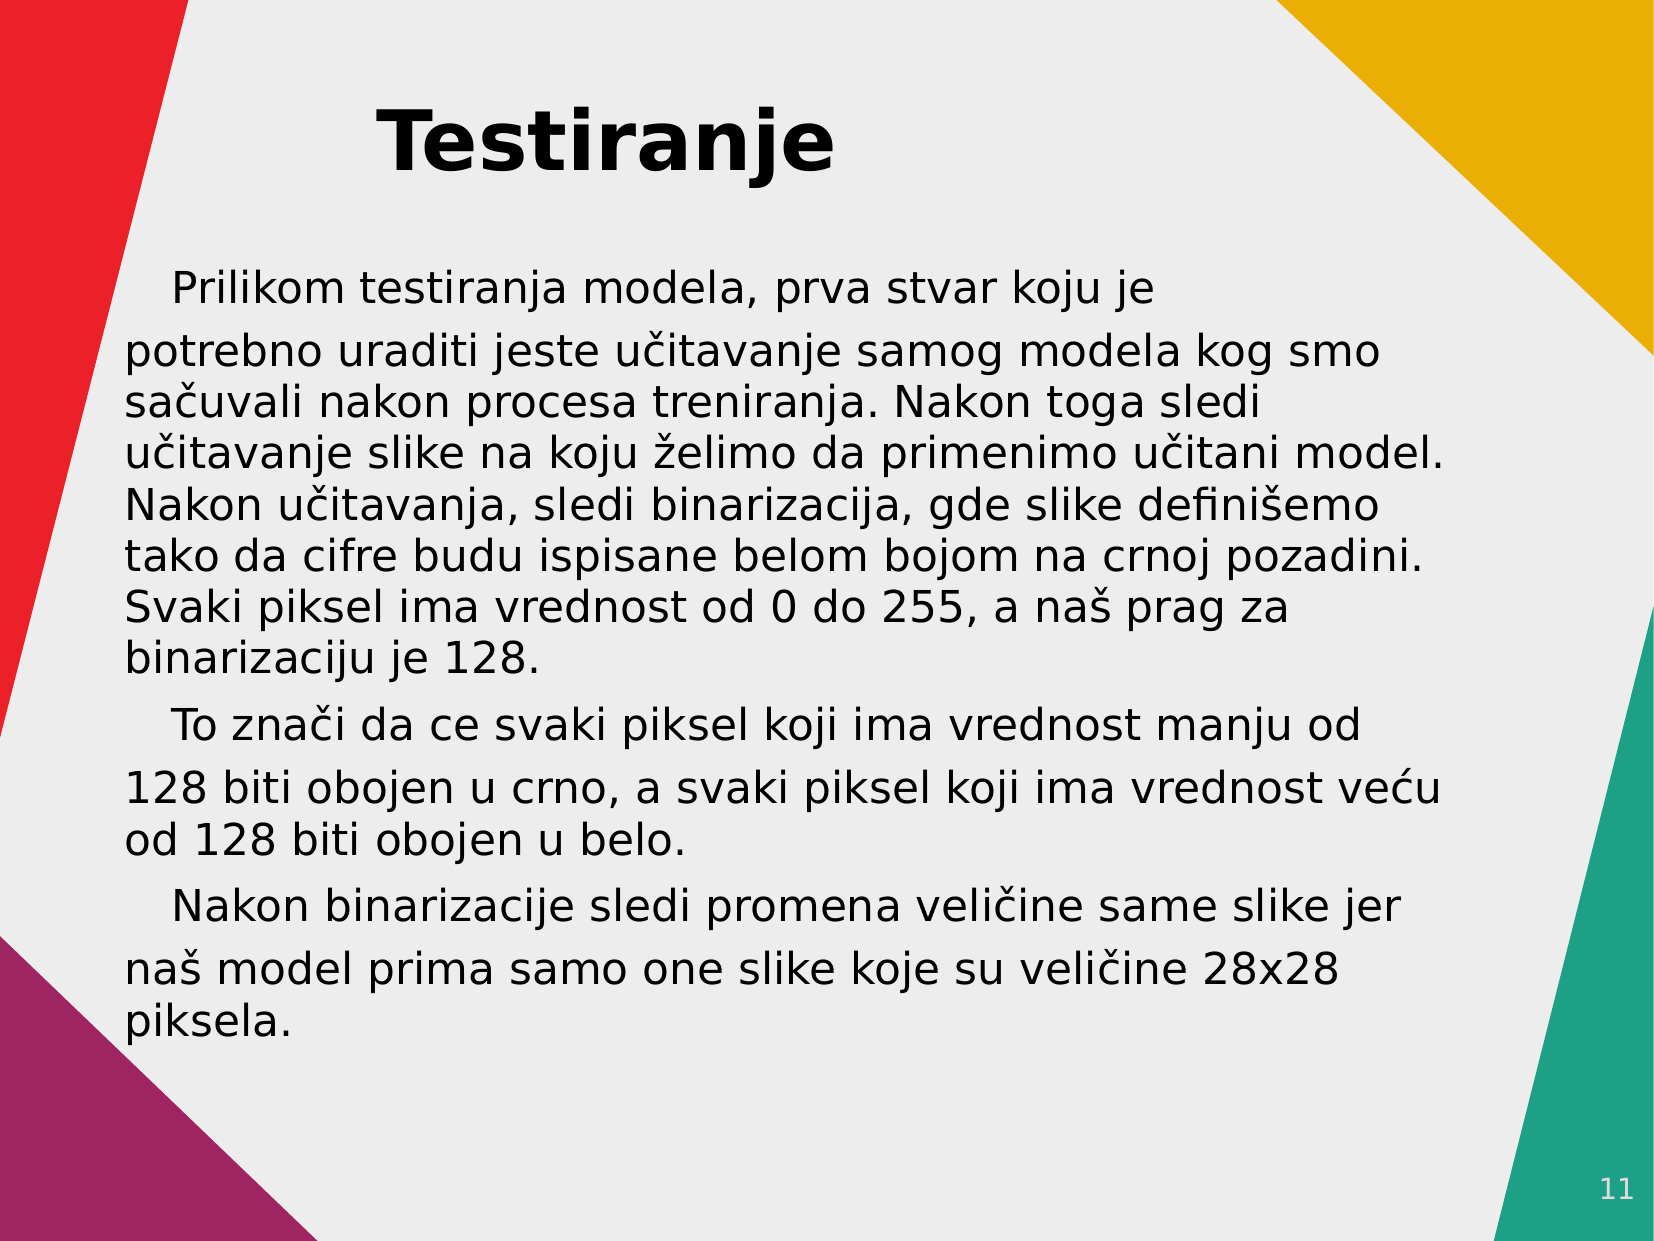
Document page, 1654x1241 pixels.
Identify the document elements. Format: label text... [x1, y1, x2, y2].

title Testiranje [0, 43, 1319, 241]
list Prilikom testiranja modela, prva stvar koju je potrebno uraditi jeste učitavanje samog modela kog smo sačuvali nakon procesa treniranja. Nakon toga sledi učitavanje slike na koju želimo da primenimo učitani model. Nakon učitavanja, sledi binarizacija, gde slike definišemo tako da cifre budu ispisane belom bojom na crnoj pozadini. Svaki piksel ima vrednost od 0 do 255, a naš prag za binarizaciju je 128. To znači da ce svaki piksel koji ima vrednost manju od 128 biti obojen u crno, a svaki piksel koji ima vrednost veću od 128 biti obojen u belo. Nakon binarizacije sledi promena veličine same slike jer naš model prima samo one slike koje su veličine 28x28 piksela. [31, 262, 1456, 1069]
